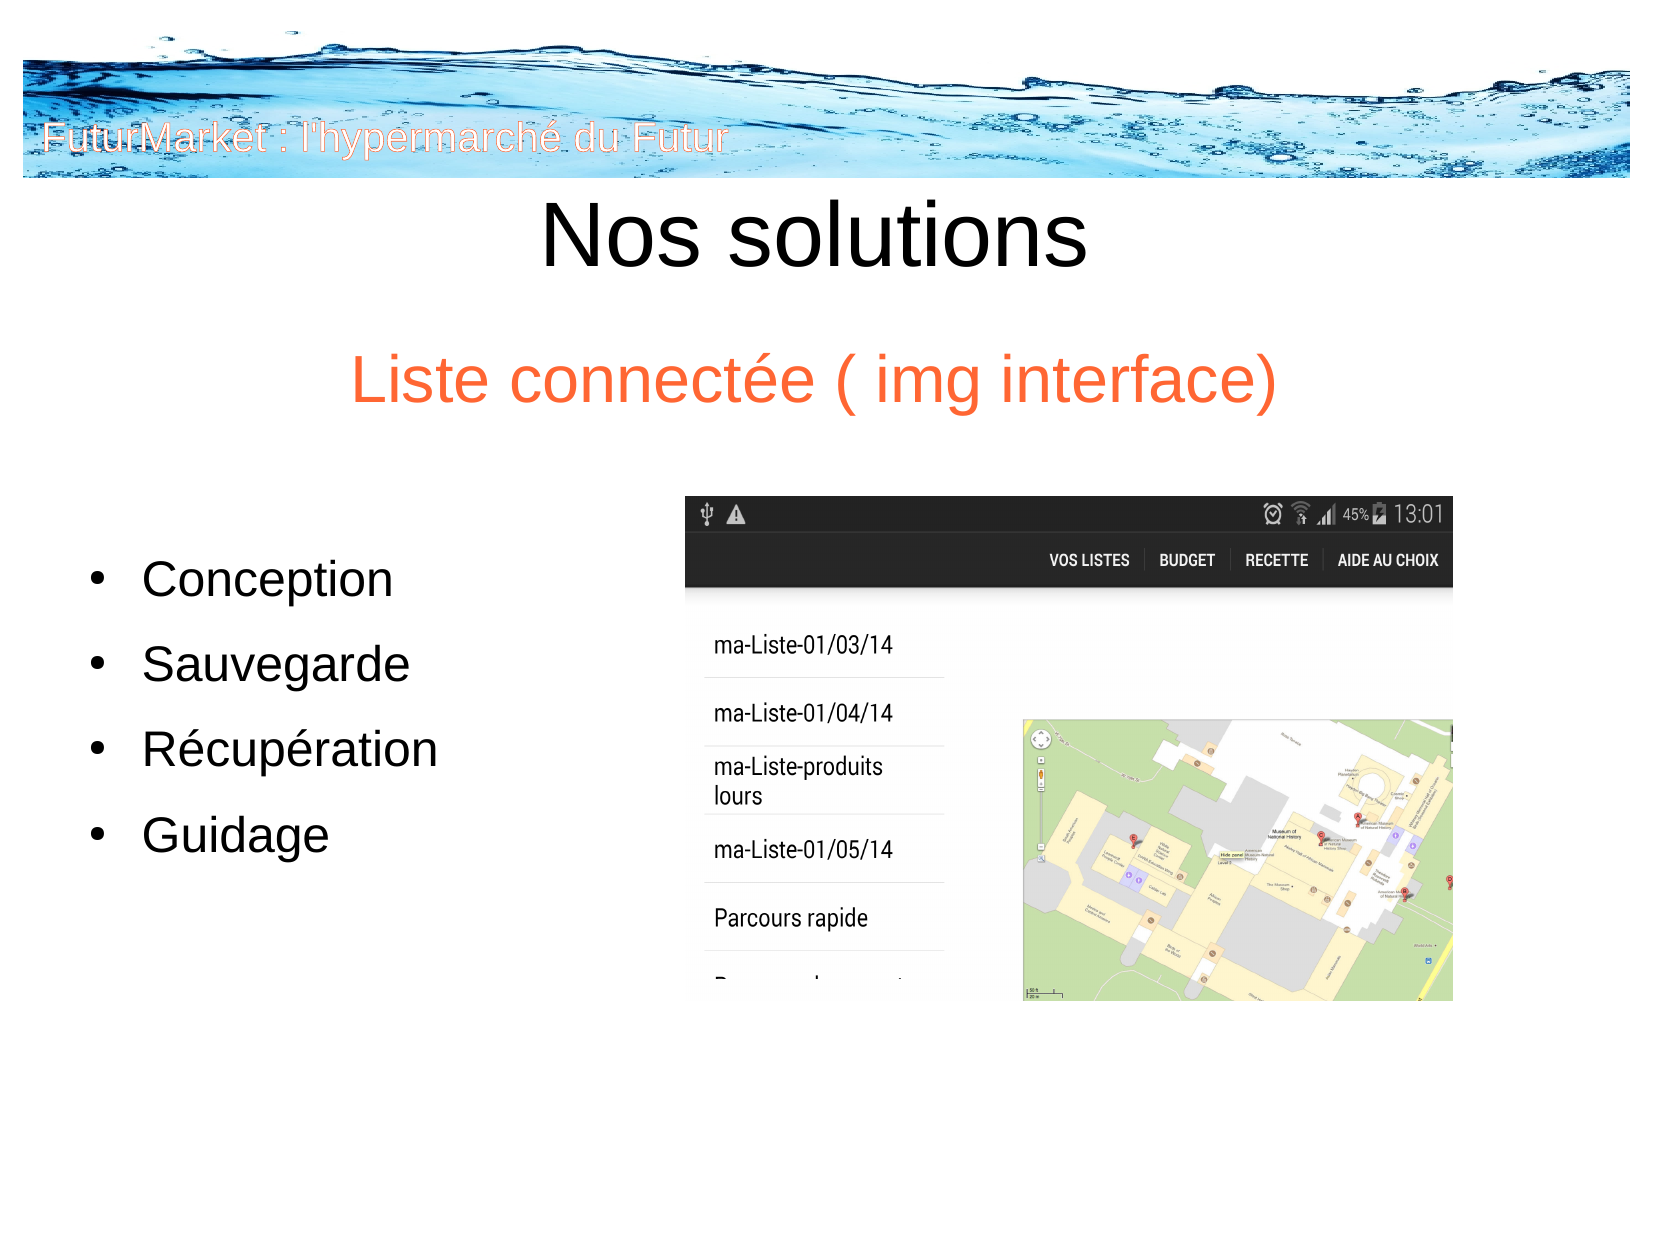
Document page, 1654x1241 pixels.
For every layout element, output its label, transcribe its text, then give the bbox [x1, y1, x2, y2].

picture [23, 23, 1630, 178]
list Liste connectée ( img interface) Conception Sauvegarde Récupération Guidage [70, 342, 1560, 1158]
title Nos solutions [23, 180, 1607, 290]
picture [685, 496, 1453, 1001]
